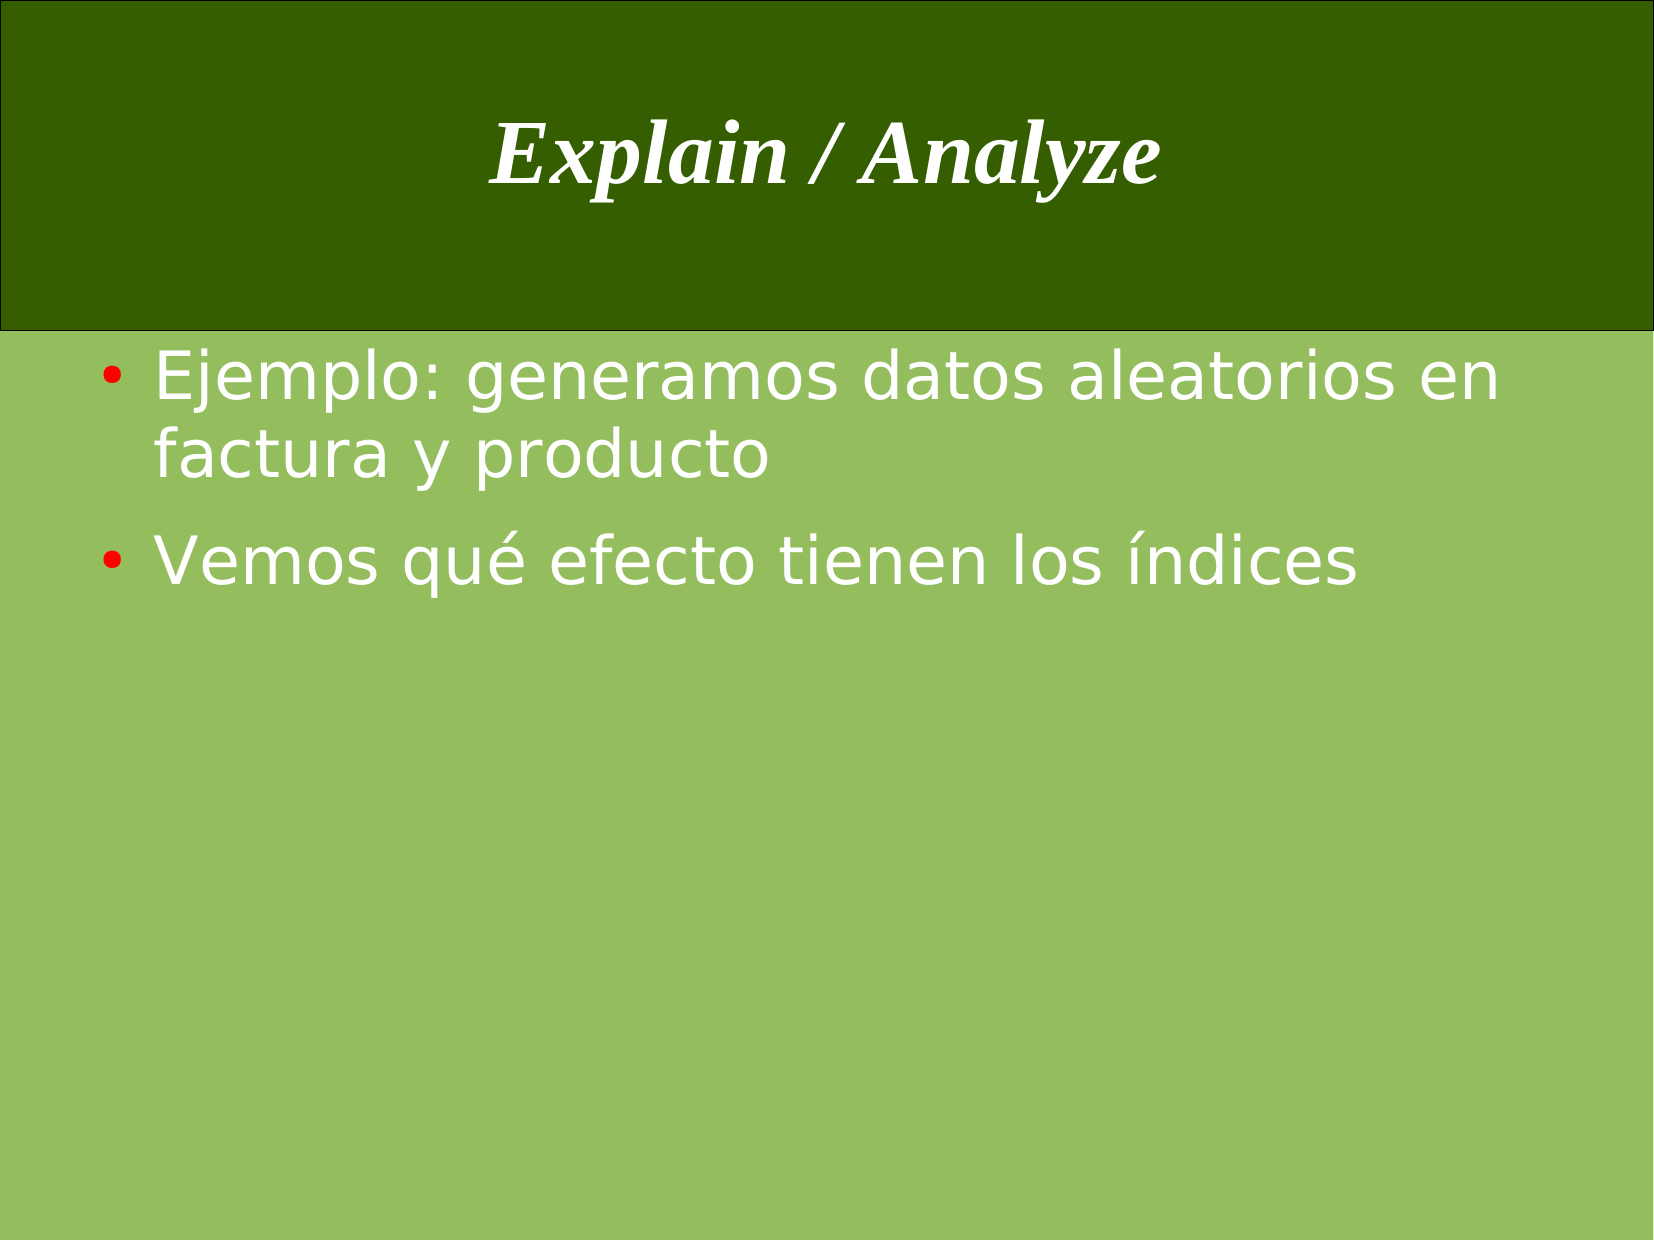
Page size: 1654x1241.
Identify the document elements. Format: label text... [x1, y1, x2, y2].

list Ejemplo: generamos datos aleatorios en factura y producto Vemos qué efecto tienen los índices [82, 337, 1571, 1057]
title Explain / Analyze [82, 49, 1571, 257]
